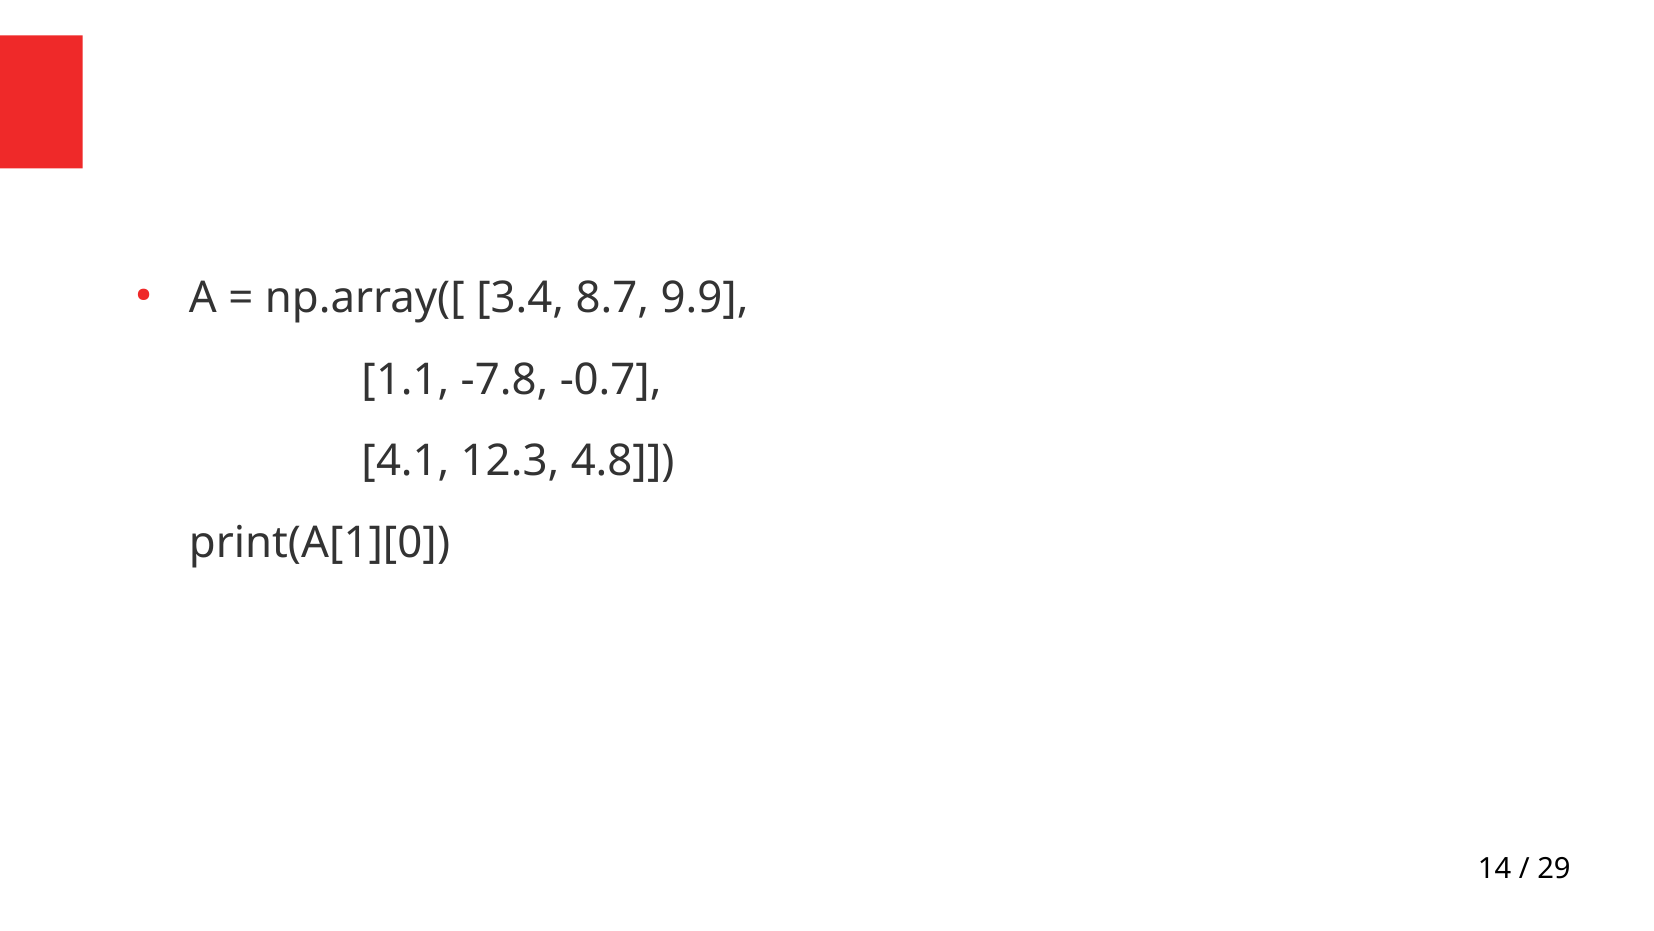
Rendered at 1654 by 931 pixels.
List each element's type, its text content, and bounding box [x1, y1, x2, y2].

list A = np.array([ [3.4, 8.7, 9.9], [1.1, -7.8, -0.7], [4.1, 12.3, 4.8]]) print(A[1][0]) [118, 265, 1536, 806]
